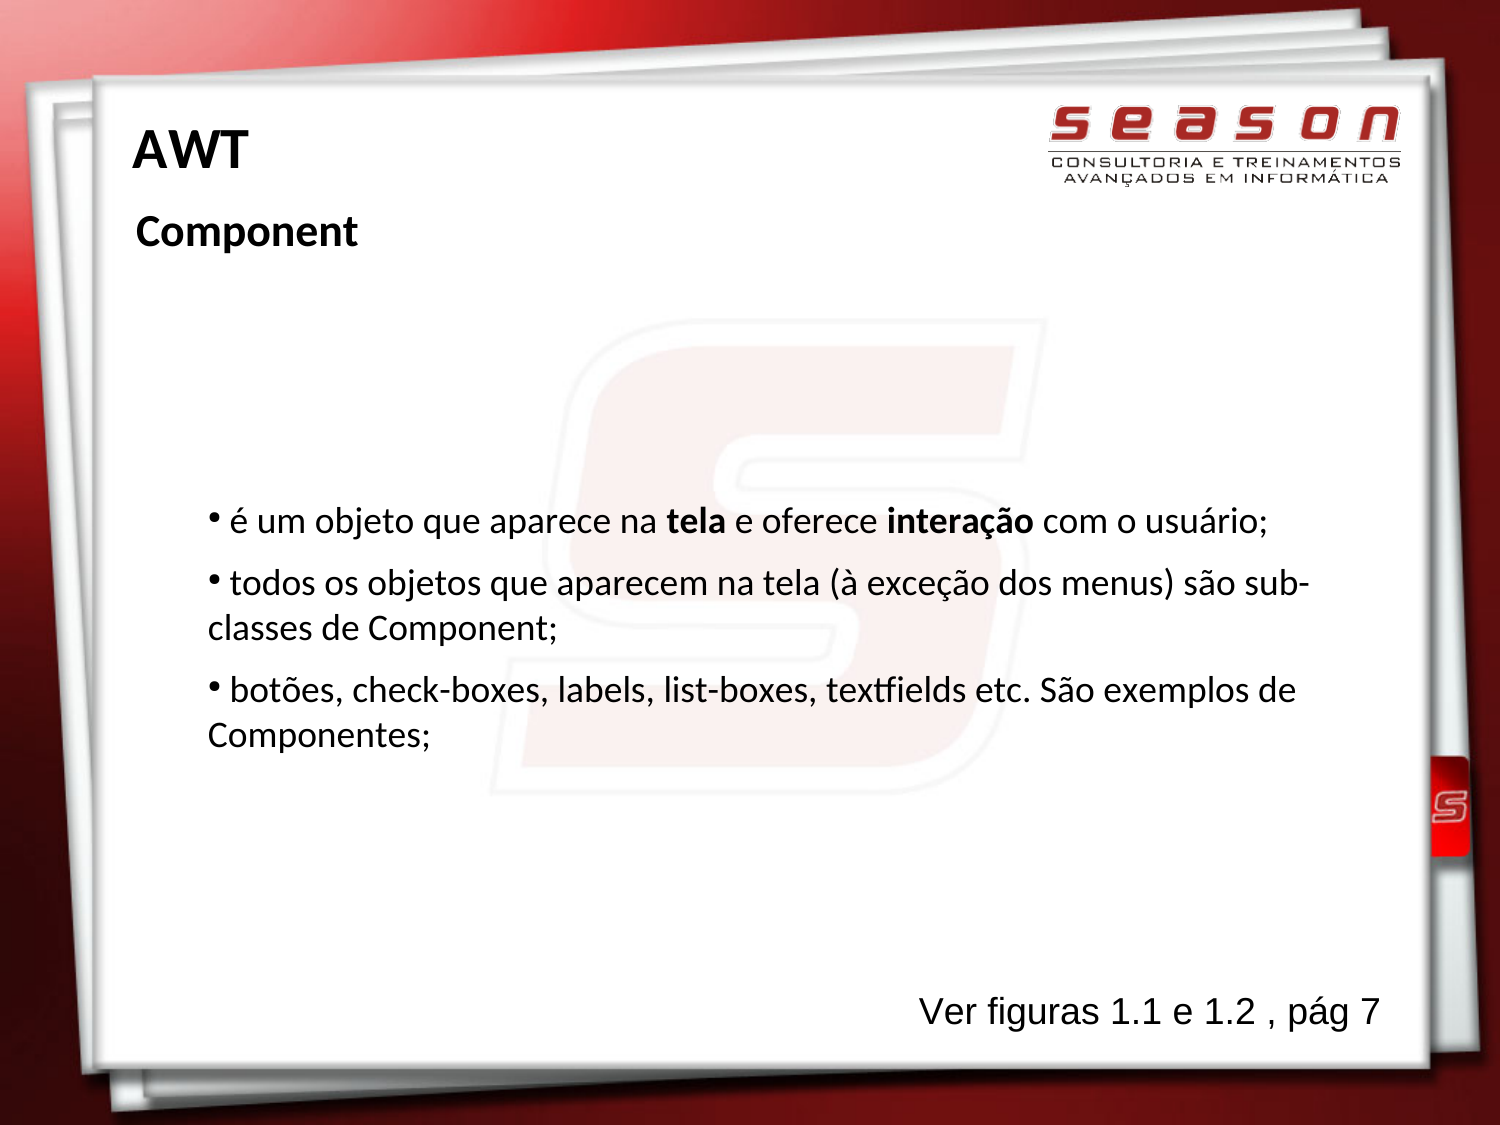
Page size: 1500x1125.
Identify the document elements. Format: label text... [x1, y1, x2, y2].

text_box é um objeto que aparece na tela e oferece interação com o usuário; todos os objetos que aparecem na tela (à exceção dos menus) são sub-classes de Component; botões, check-boxes, labels, list-boxes, textfields etc. São exemplos de Componentes; [207, 357, 1328, 894]
text_box Component [119, 200, 1240, 256]
picture [0, 0, 1500, 1125]
title AWT [118, 33, 1394, 257]
text_box Ver figuras 1.1 e 1.2 , pág 7 [708, 979, 1396, 1040]
